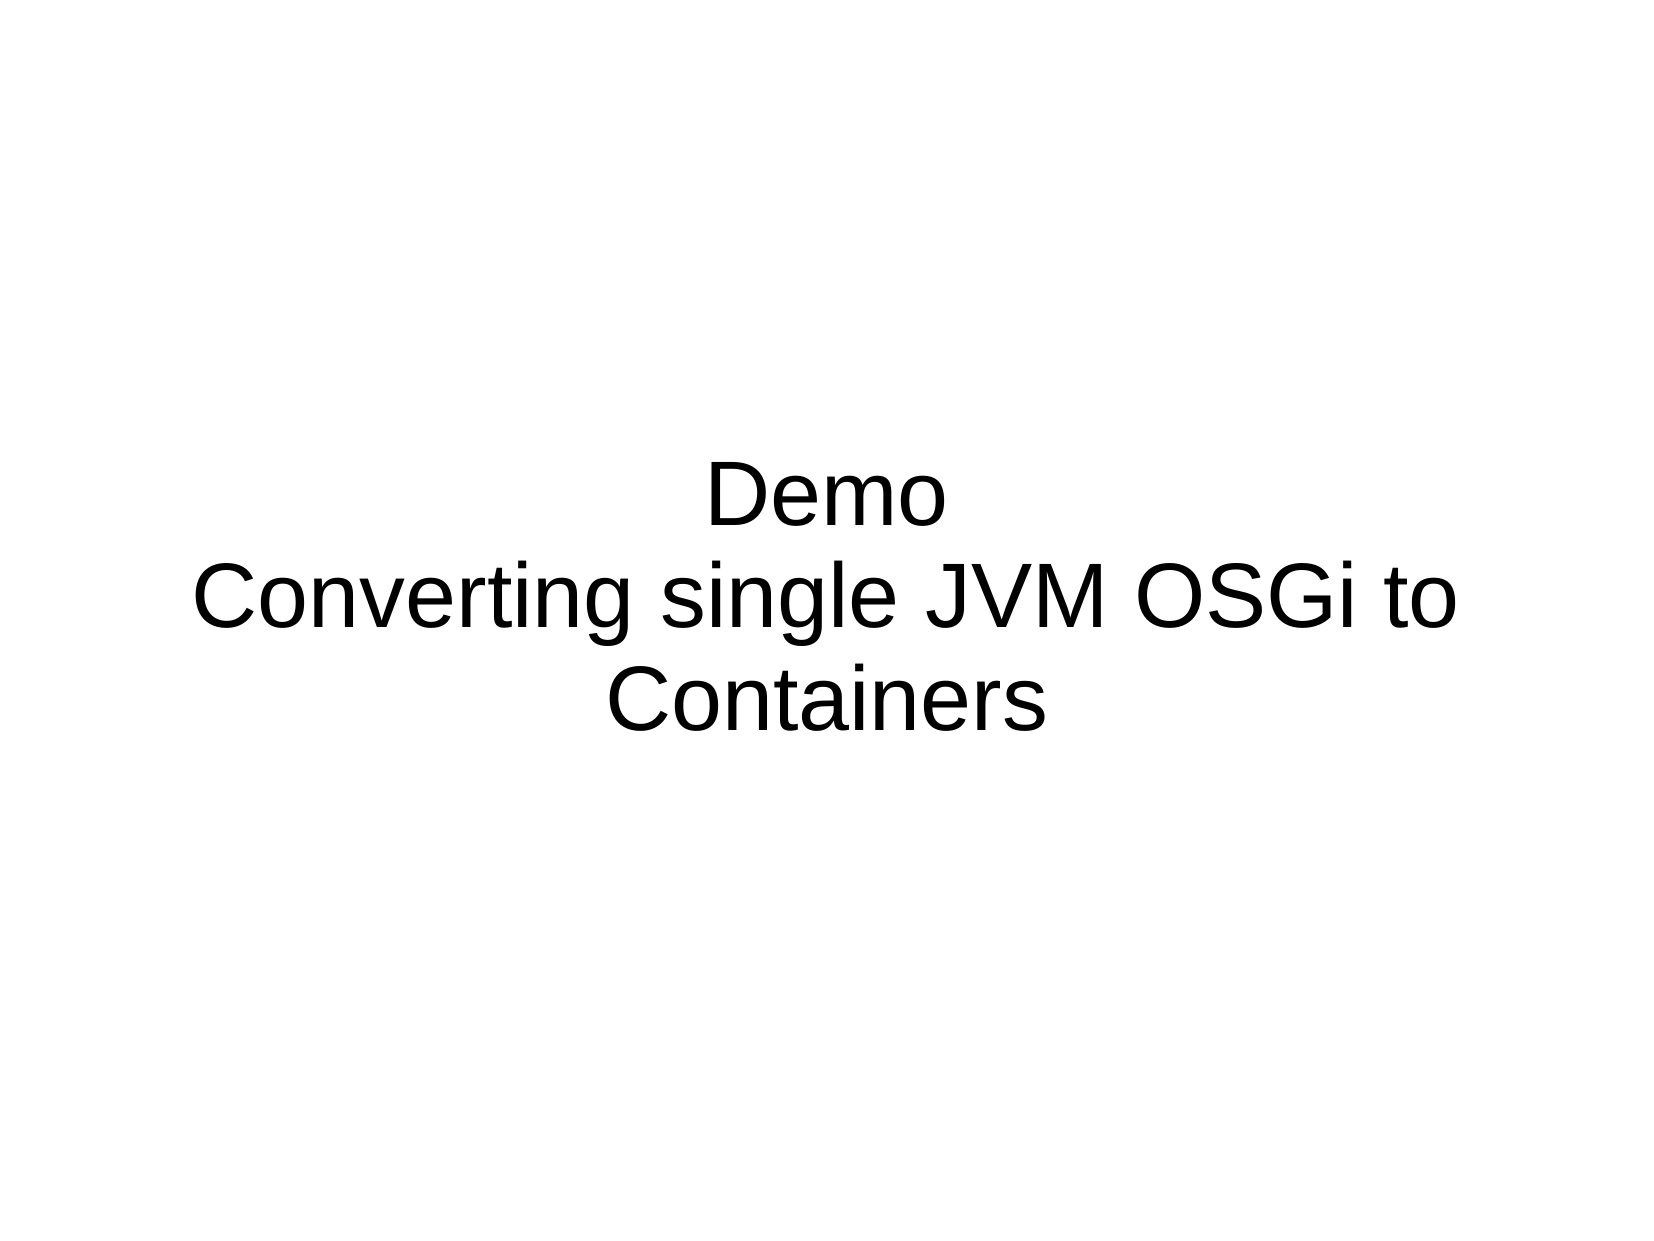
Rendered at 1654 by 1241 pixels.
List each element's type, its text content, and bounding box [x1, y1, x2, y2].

title Demo Converting single JVM OSGi to Containers [82, 442, 1571, 750]
